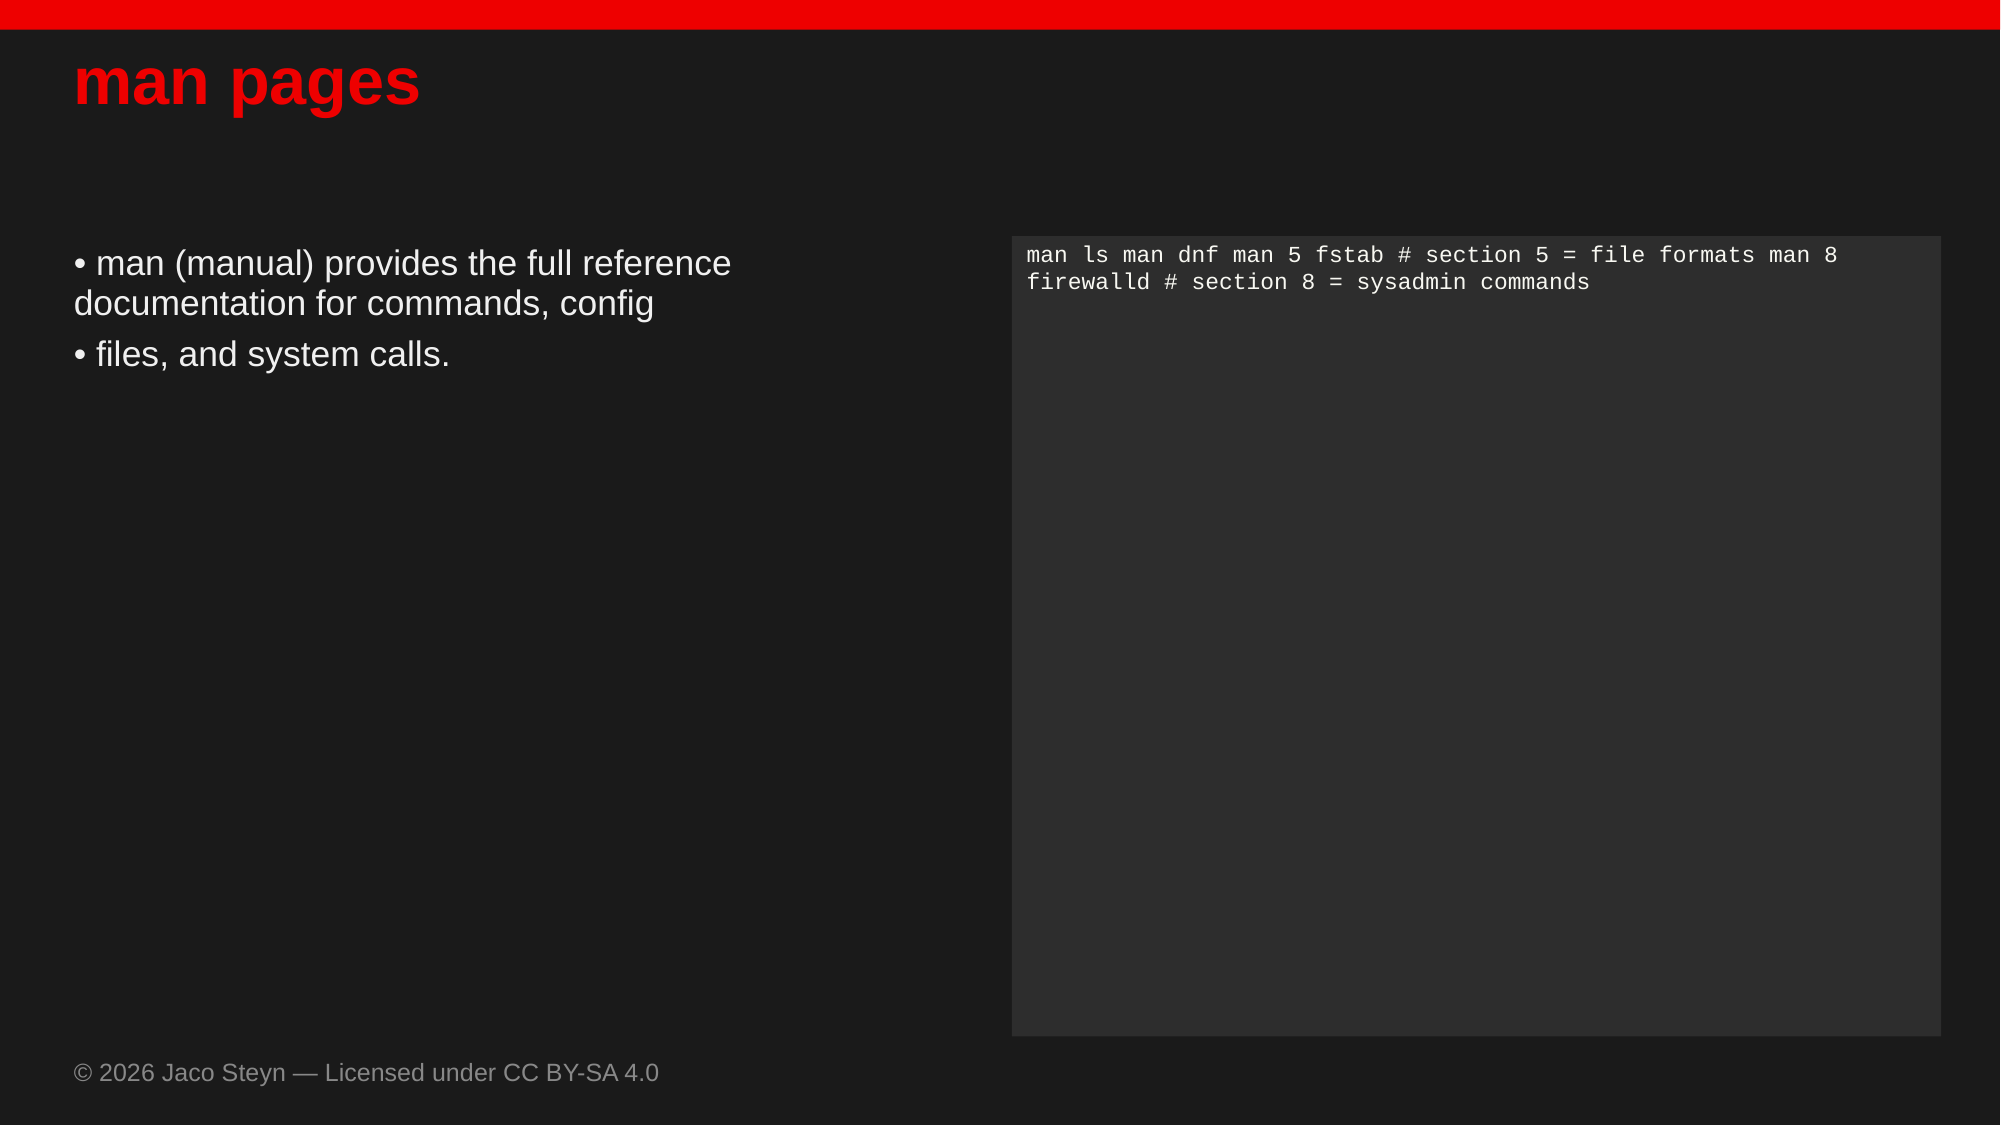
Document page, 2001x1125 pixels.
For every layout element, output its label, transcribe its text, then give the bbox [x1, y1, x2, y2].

text_box man pages [59, 36, 1942, 208]
text_box man ls man dnf man 5 fstab # section 5 = file formats man 8 firewalld # section 8 = sysadmin commands [1011, 236, 1942, 1037]
text_box [0, 0, 2001, 30]
text_box © 2026 Jaco Steyn — Licensed under CC BY-SA 4.0 [59, 1051, 1942, 1093]
text_box • man (manual) provides the full reference documentation for commands, config • files, and system calls. [59, 236, 989, 1037]
